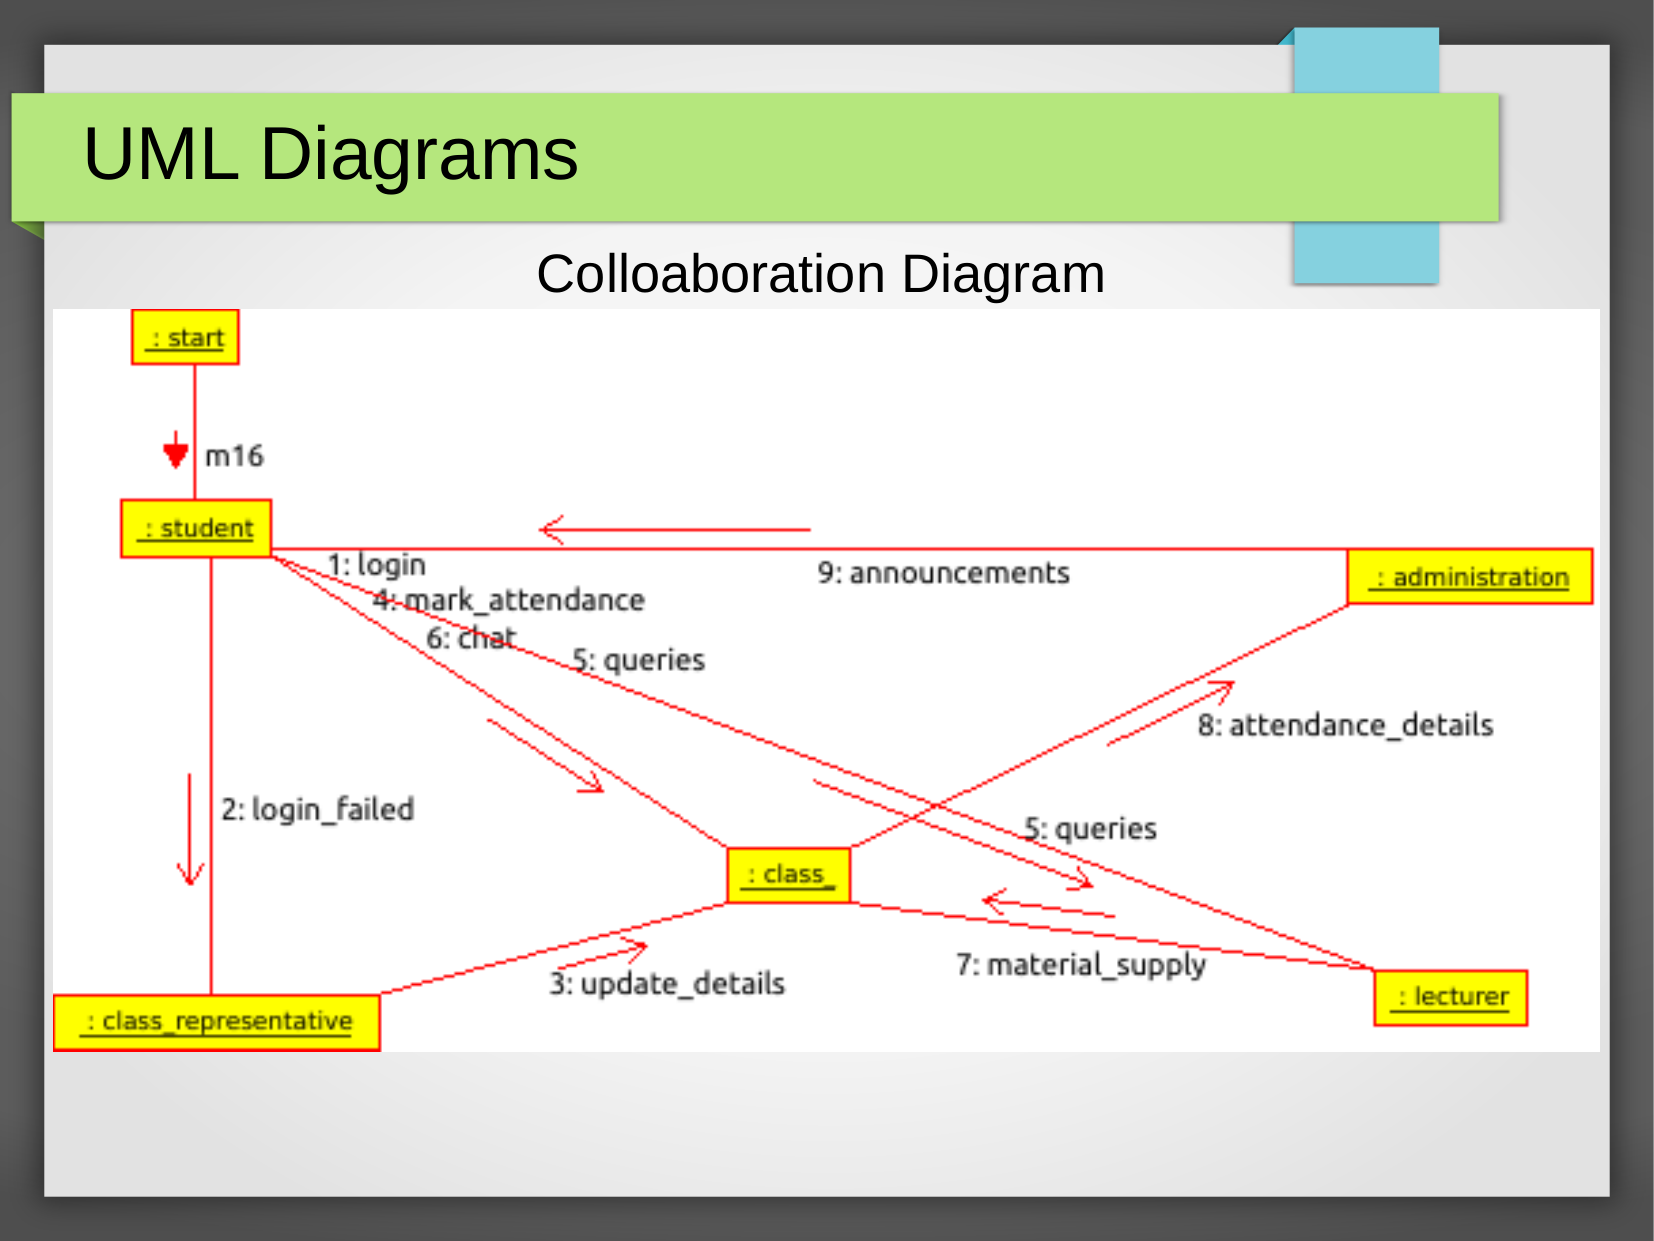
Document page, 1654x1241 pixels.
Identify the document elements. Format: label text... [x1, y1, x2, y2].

text_box Colloaboration Diagram [521, 236, 1123, 312]
picture [0, 0, 1654, 1241]
title UML Diagrams [82, 94, 1264, 213]
